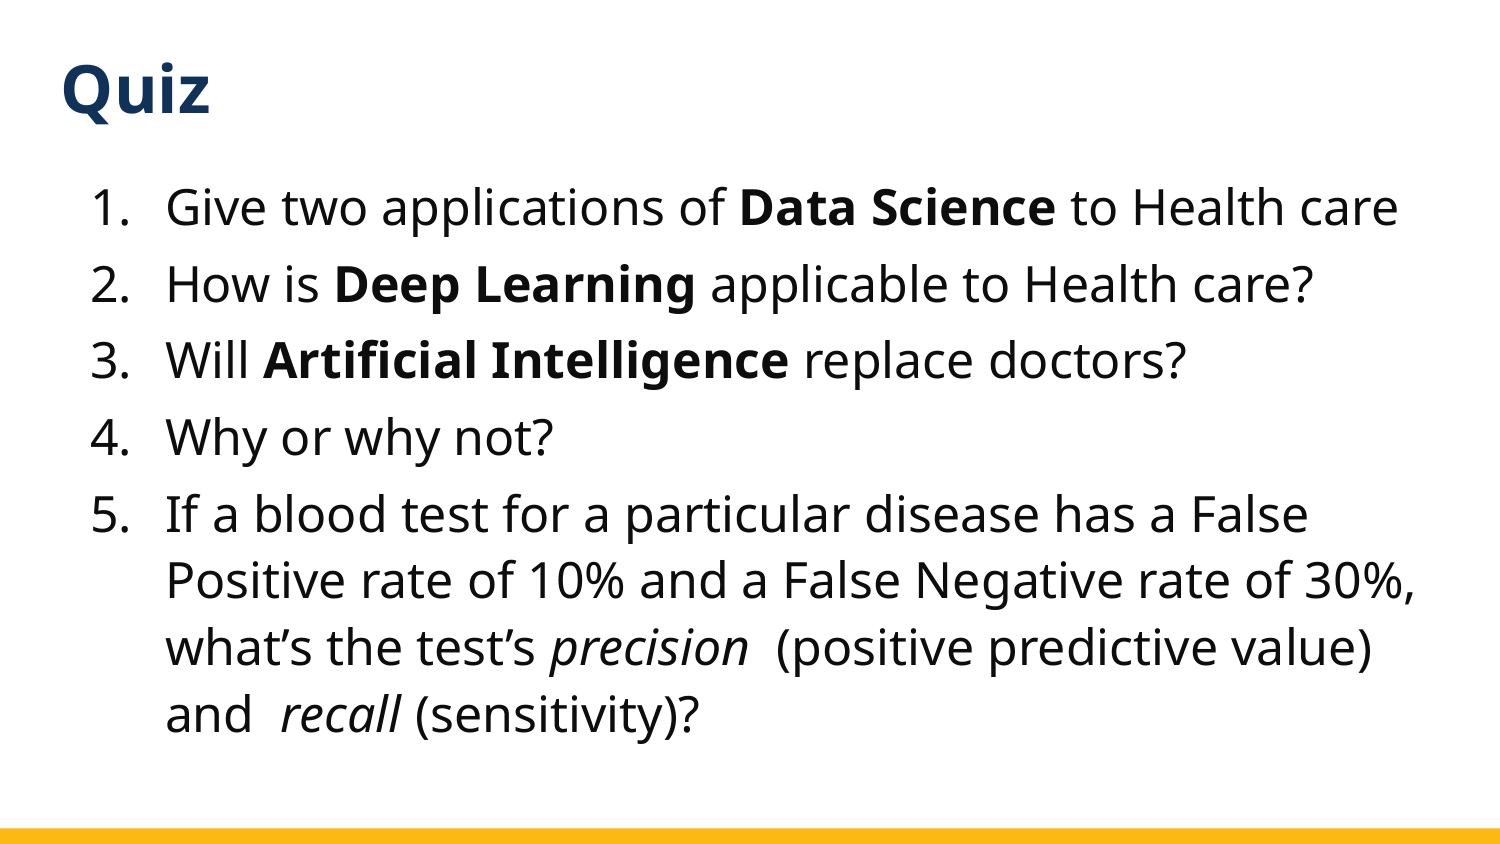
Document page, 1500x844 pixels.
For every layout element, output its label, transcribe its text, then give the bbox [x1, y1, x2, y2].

text_box Give two applications of Data Science to Health care How is Deep Learning applicable to Health care? Will Artificial Intelligence replace doctors? Why or why not? If a blood test for a particular disease has a False Positive rate of 10% and a False Negative rate of 30%, what’s the test’s precision (positive predictive value) and recall (sensitivity)? [75, 161, 1441, 826]
title Quiz [45, 82, 1471, 135]
